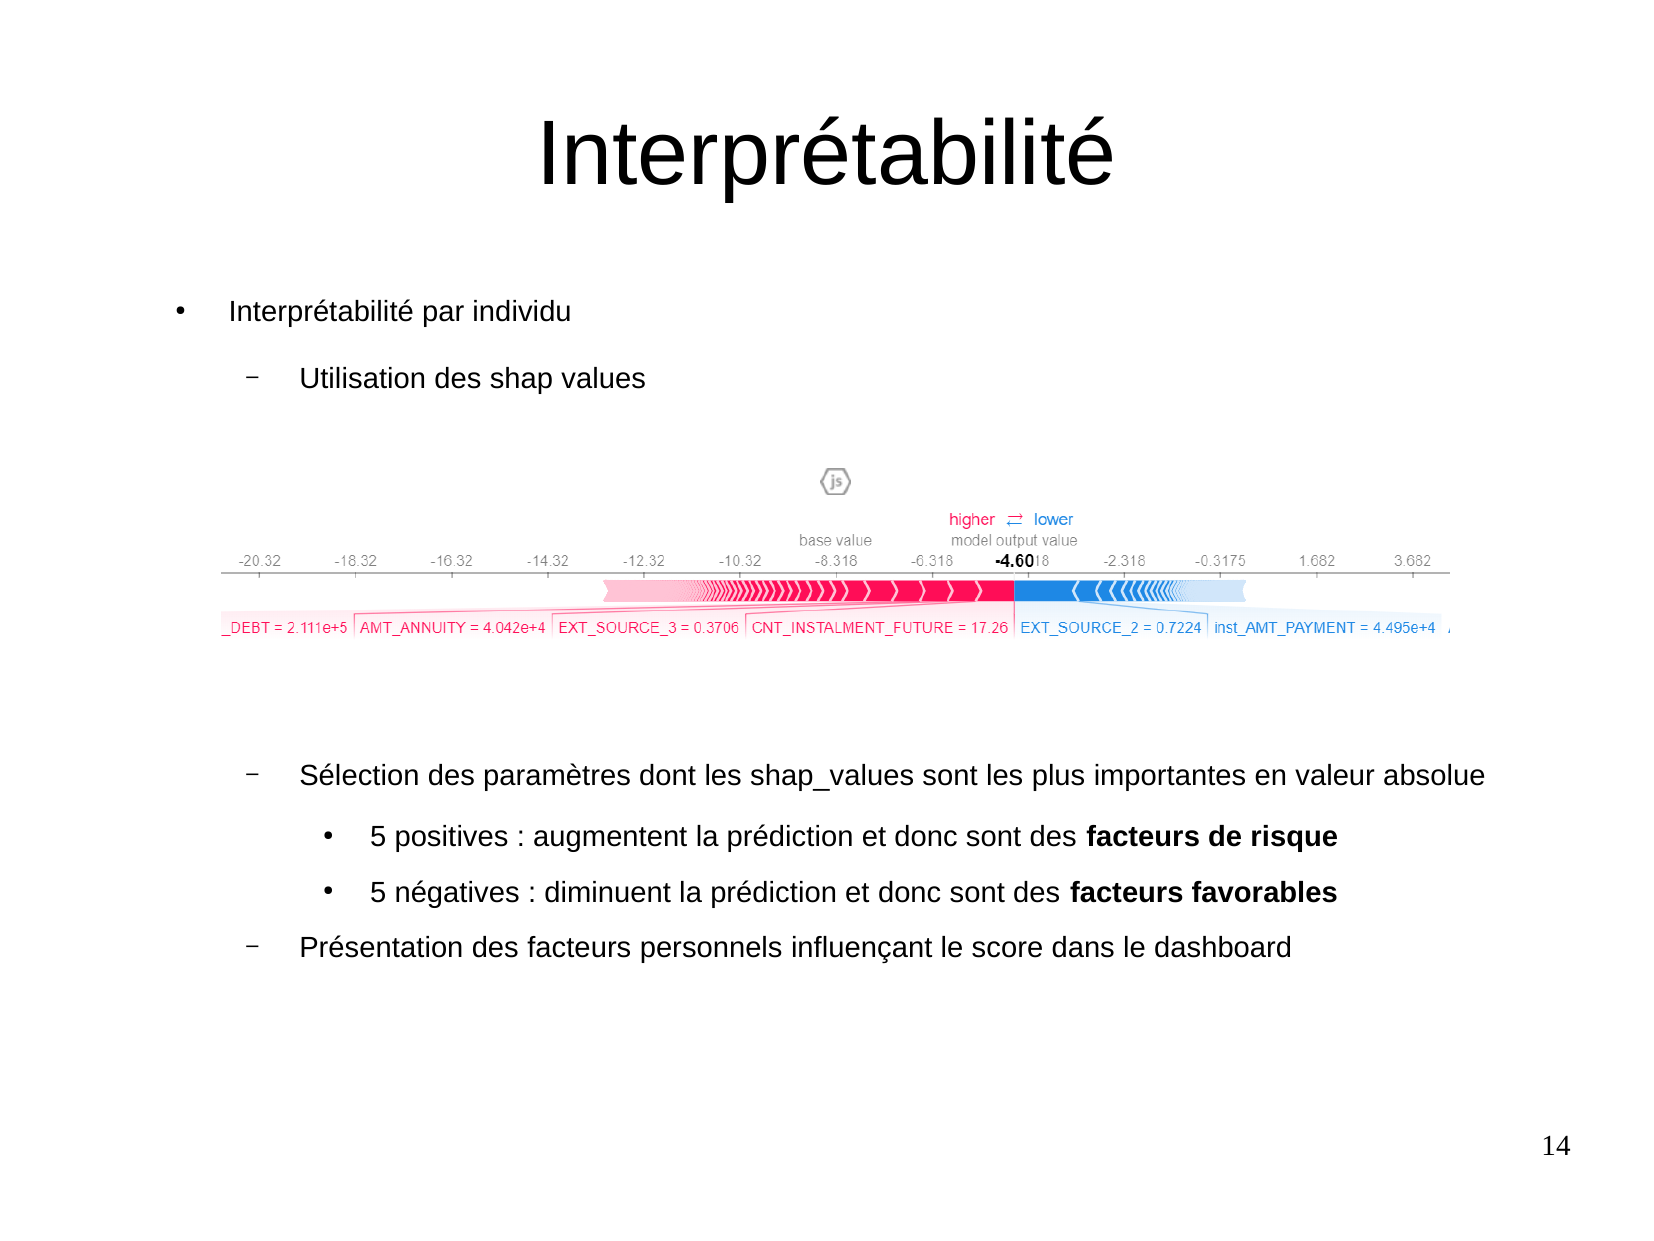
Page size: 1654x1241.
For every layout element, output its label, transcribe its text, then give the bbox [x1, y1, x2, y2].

list Interprétabilité par individu Utilisation des shap values Sélection des paramètres dont les shap_values sont les plus importantes en valeur absolue 5 positives : augmentent la prédiction et donc sont des facteurs de risque 5 négatives : diminuent la prédiction et donc sont des facteurs favorables Présentation des facteurs personnels influençant le score dans le dashboard [82, 290, 1571, 1109]
picture [220, 468, 1453, 688]
title Interprétabilité [82, 49, 1571, 257]
